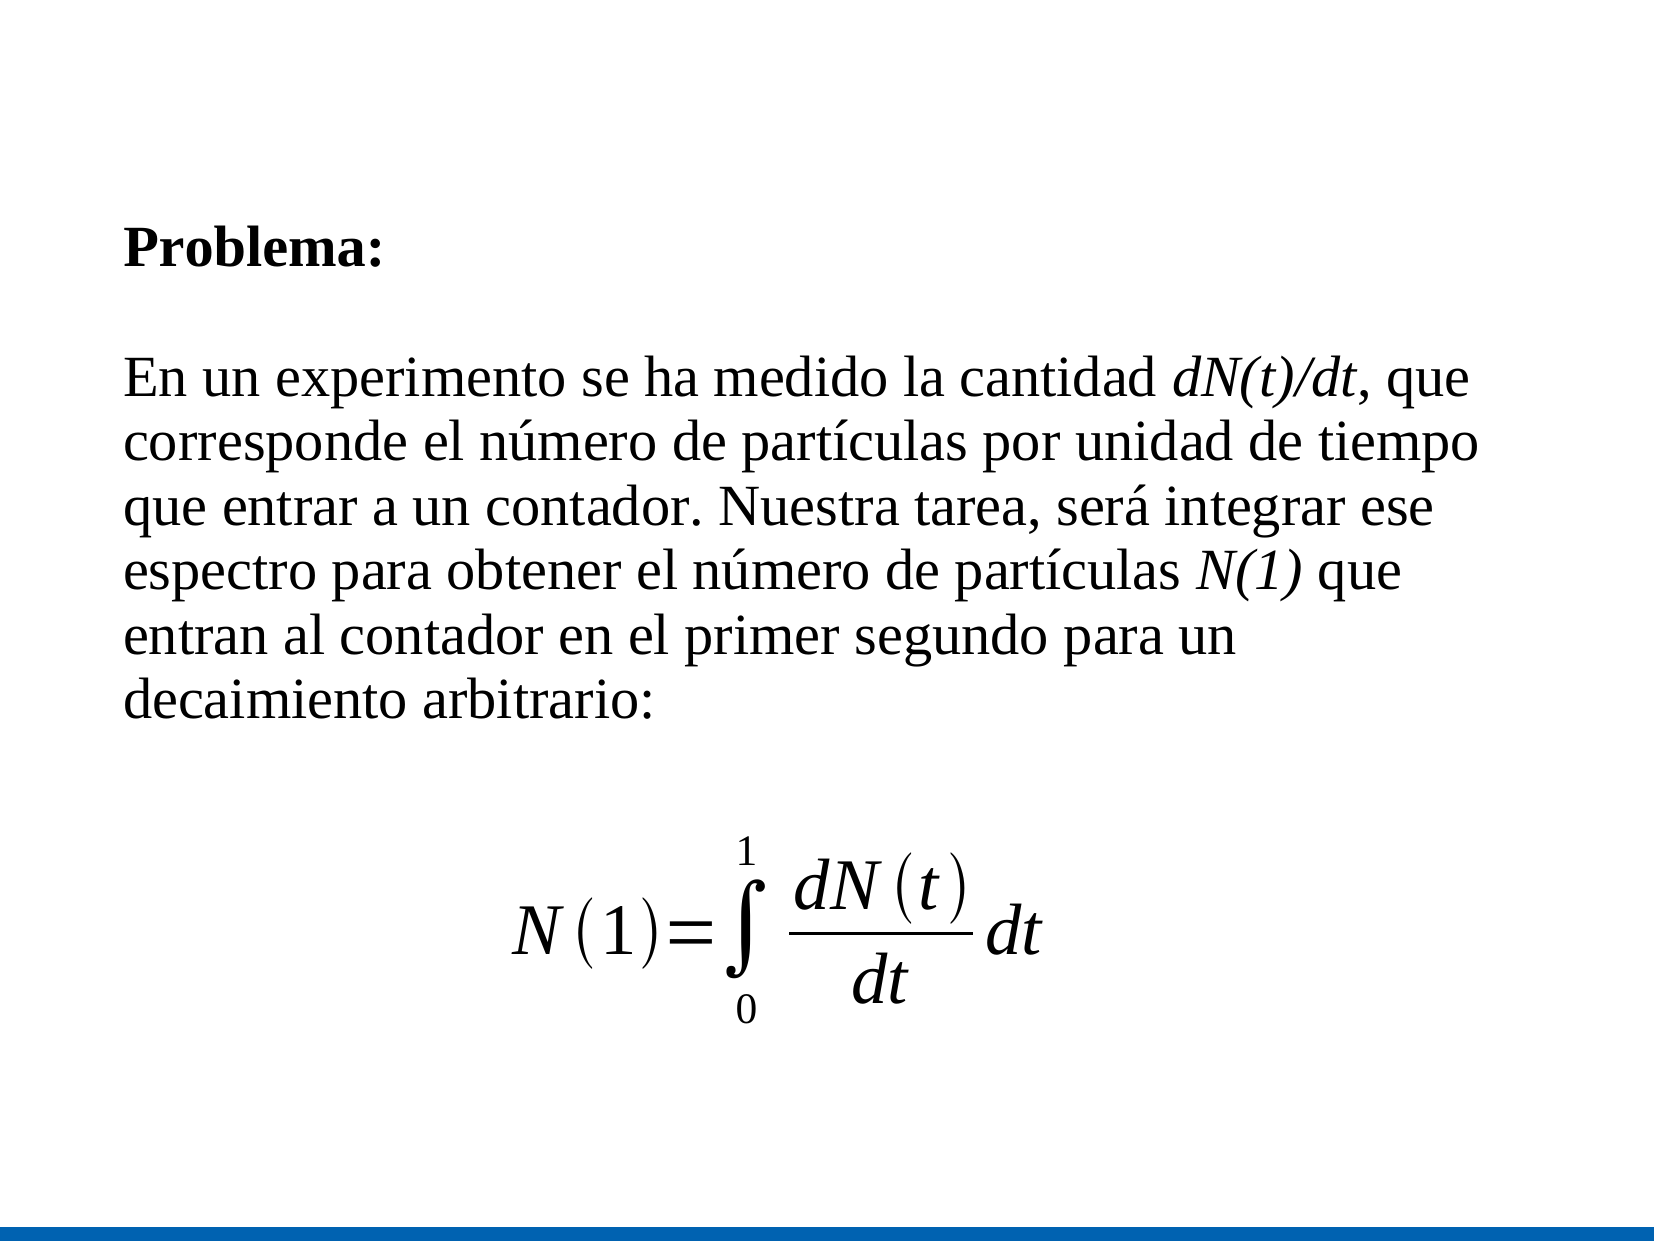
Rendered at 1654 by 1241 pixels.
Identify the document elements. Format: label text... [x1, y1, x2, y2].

chart [501, 826, 1048, 1033]
subtitle Problema: En un experimento se ha medido la cantidad dN(t)/dt, que corresponde el número de partículas por unidad de tiempo que entrar a un contador. Nuestra tarea, será integrar ese espectro para obtener el número de partículas N(1) que entran al contador en el primer segundo para un decaimiento arbitrario: [123, 89, 1536, 857]
